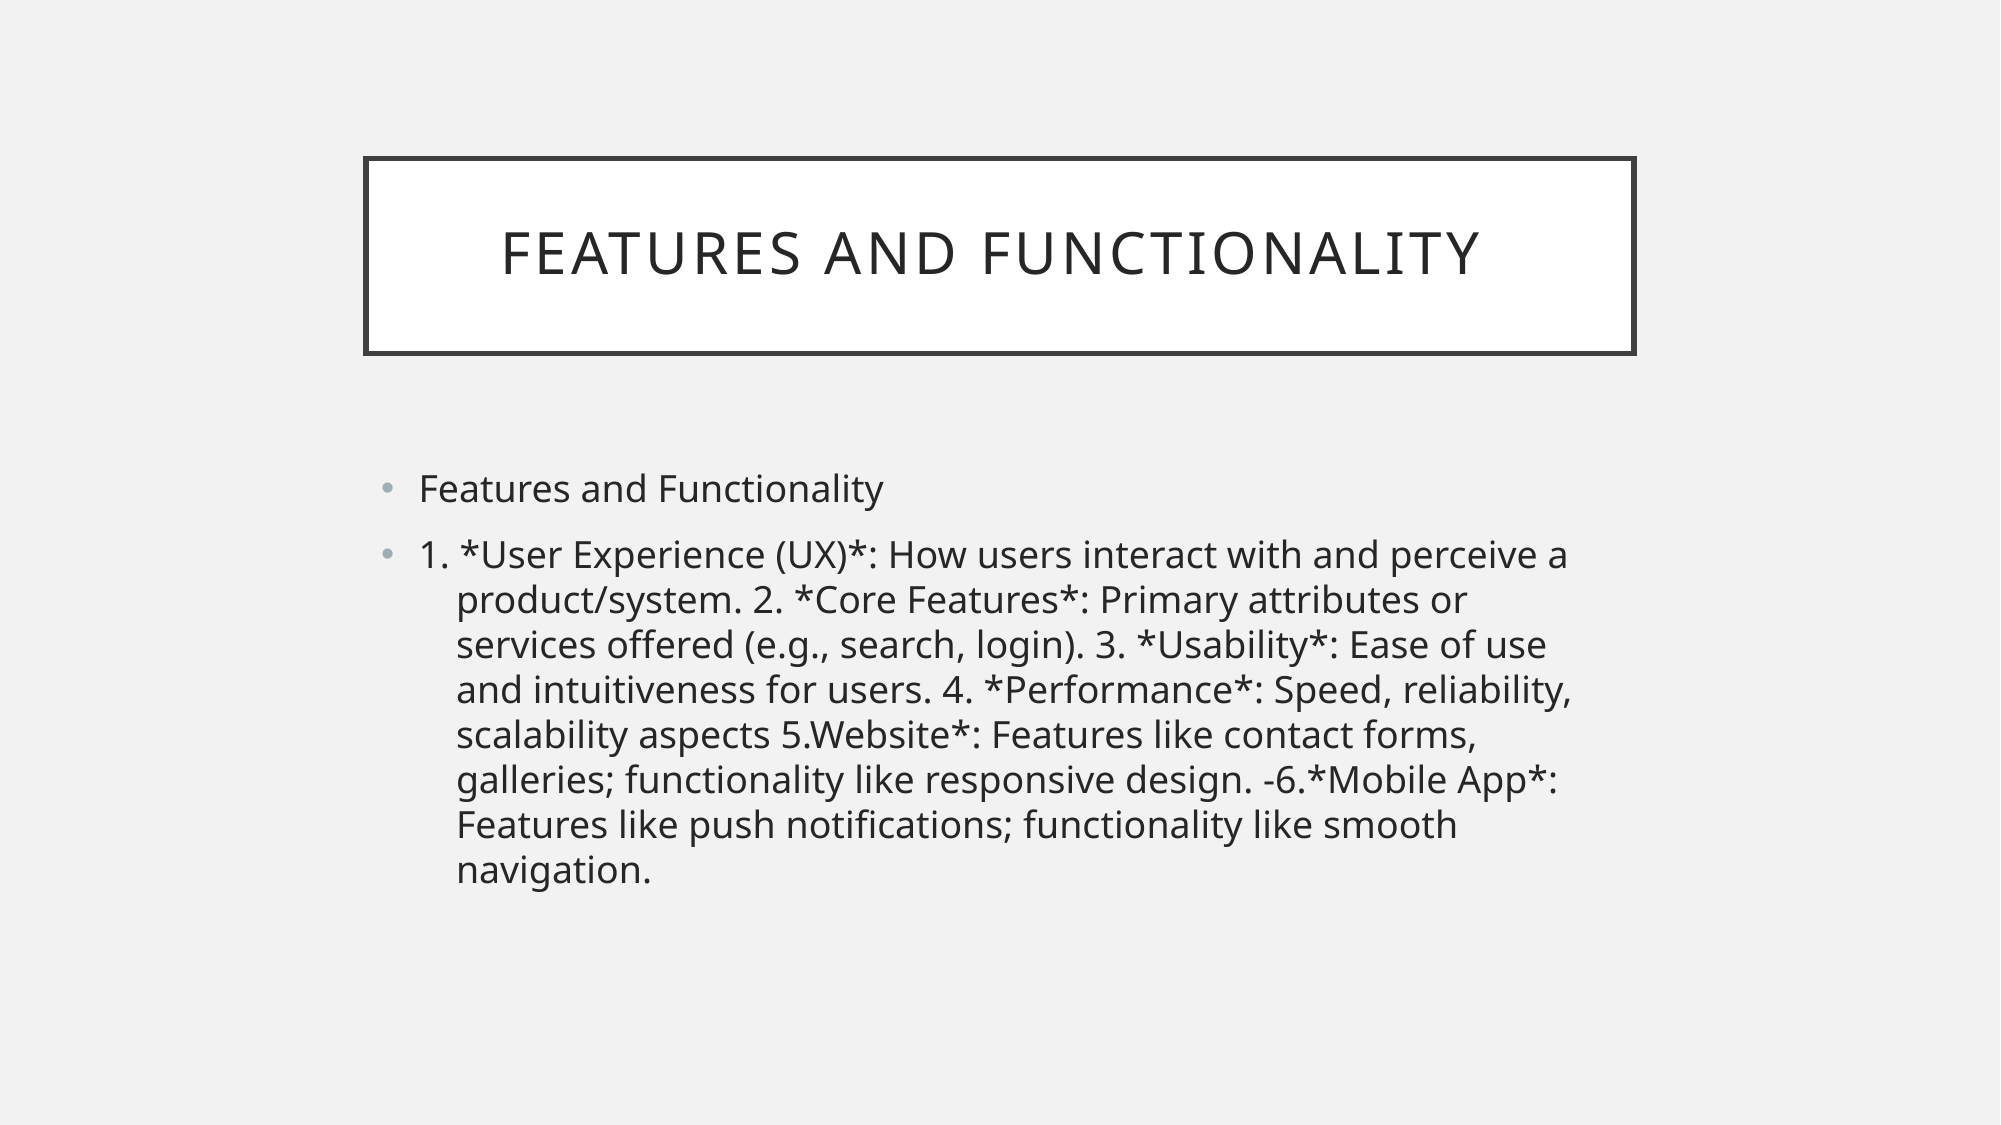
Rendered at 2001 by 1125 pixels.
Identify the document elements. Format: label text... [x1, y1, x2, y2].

list Features and Functionality 1. *User Experience (UX)*: How users interact with and perceive a product/system. 2. *Core Features*: Primary attributes or services offered (e.g., search, login). 3. *Usability*: Ease of use and intuitiveness for users. 4. *Performance*: Speed, reliability, scalability aspects 5.Website*: Features like contact forms, galleries; functionality like responsive design. -6.*Mobile App*: Features like push notifications; functionality like smooth navigation. [366, 457, 1634, 967]
title FEATURES AND FUNCTIONALITY [366, 158, 1634, 354]
